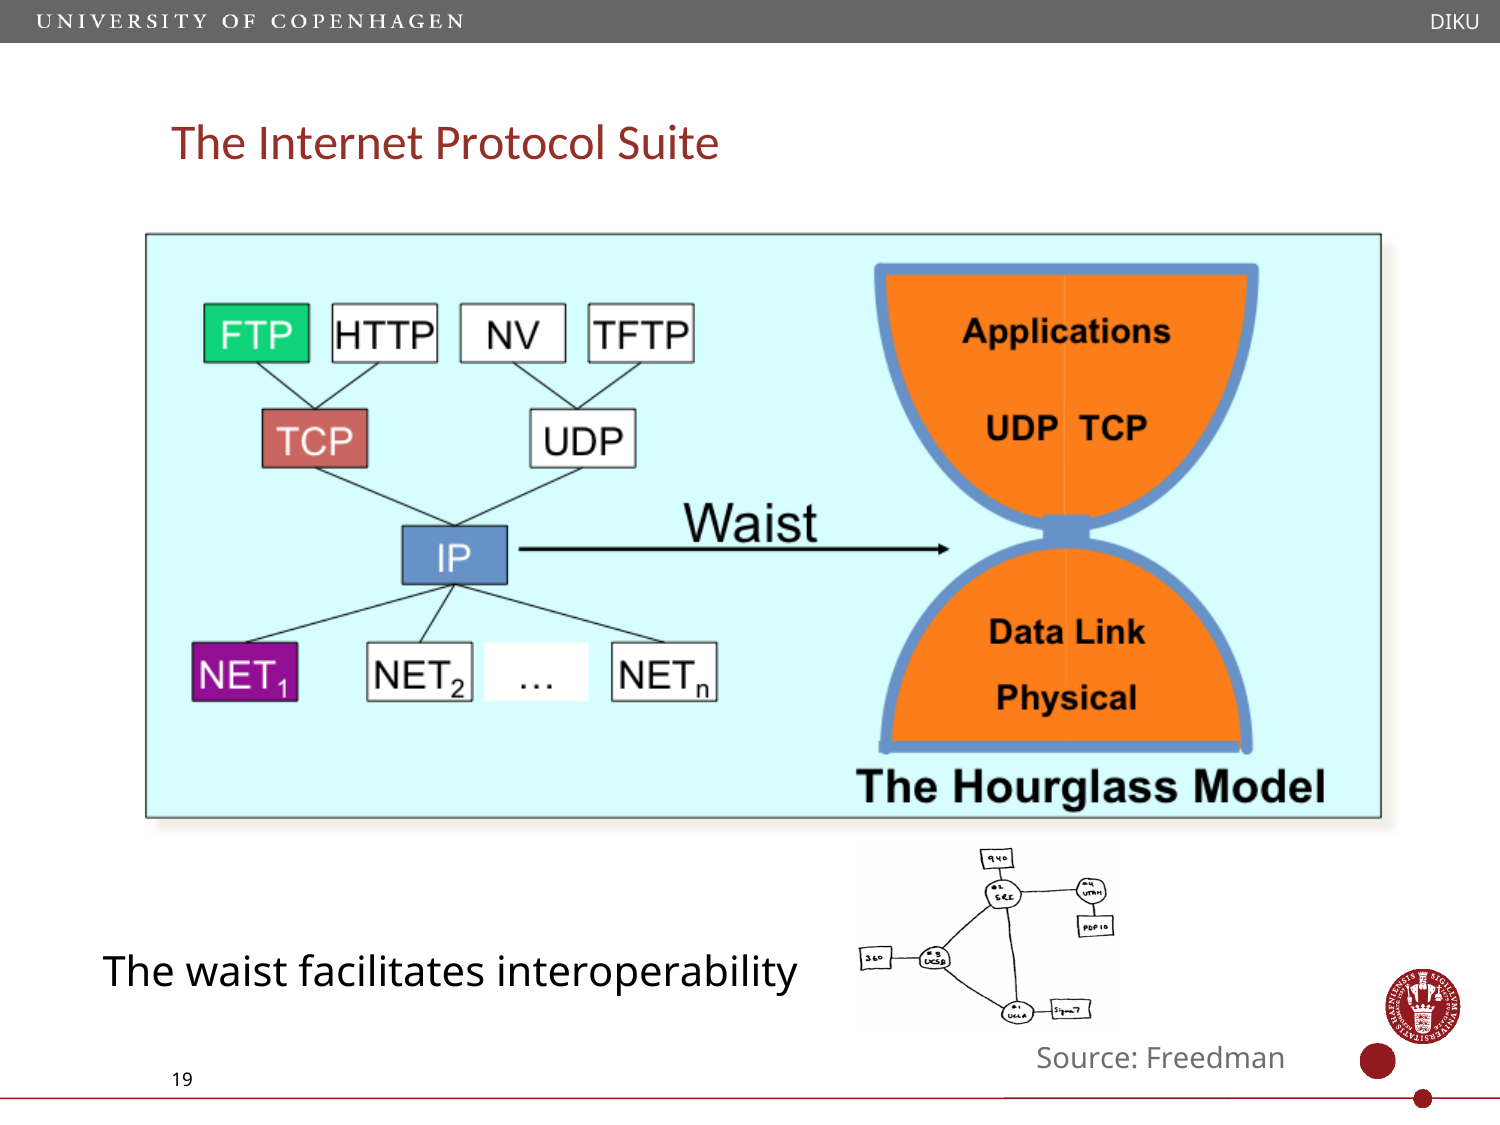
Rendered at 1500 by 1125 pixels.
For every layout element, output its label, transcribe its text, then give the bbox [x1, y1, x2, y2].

text_box <number> [171, 1067, 522, 1092]
text_box Source: Freedman [1021, 1031, 1341, 1083]
picture [0, 846, 1500, 1122]
text_box The Internet Protocol Suite [171, 75, 1329, 171]
text_box DIKU [469, 0, 1495, 43]
text_box The waist facilitates interoperability [87, 937, 856, 1003]
picture [123, 219, 1400, 837]
